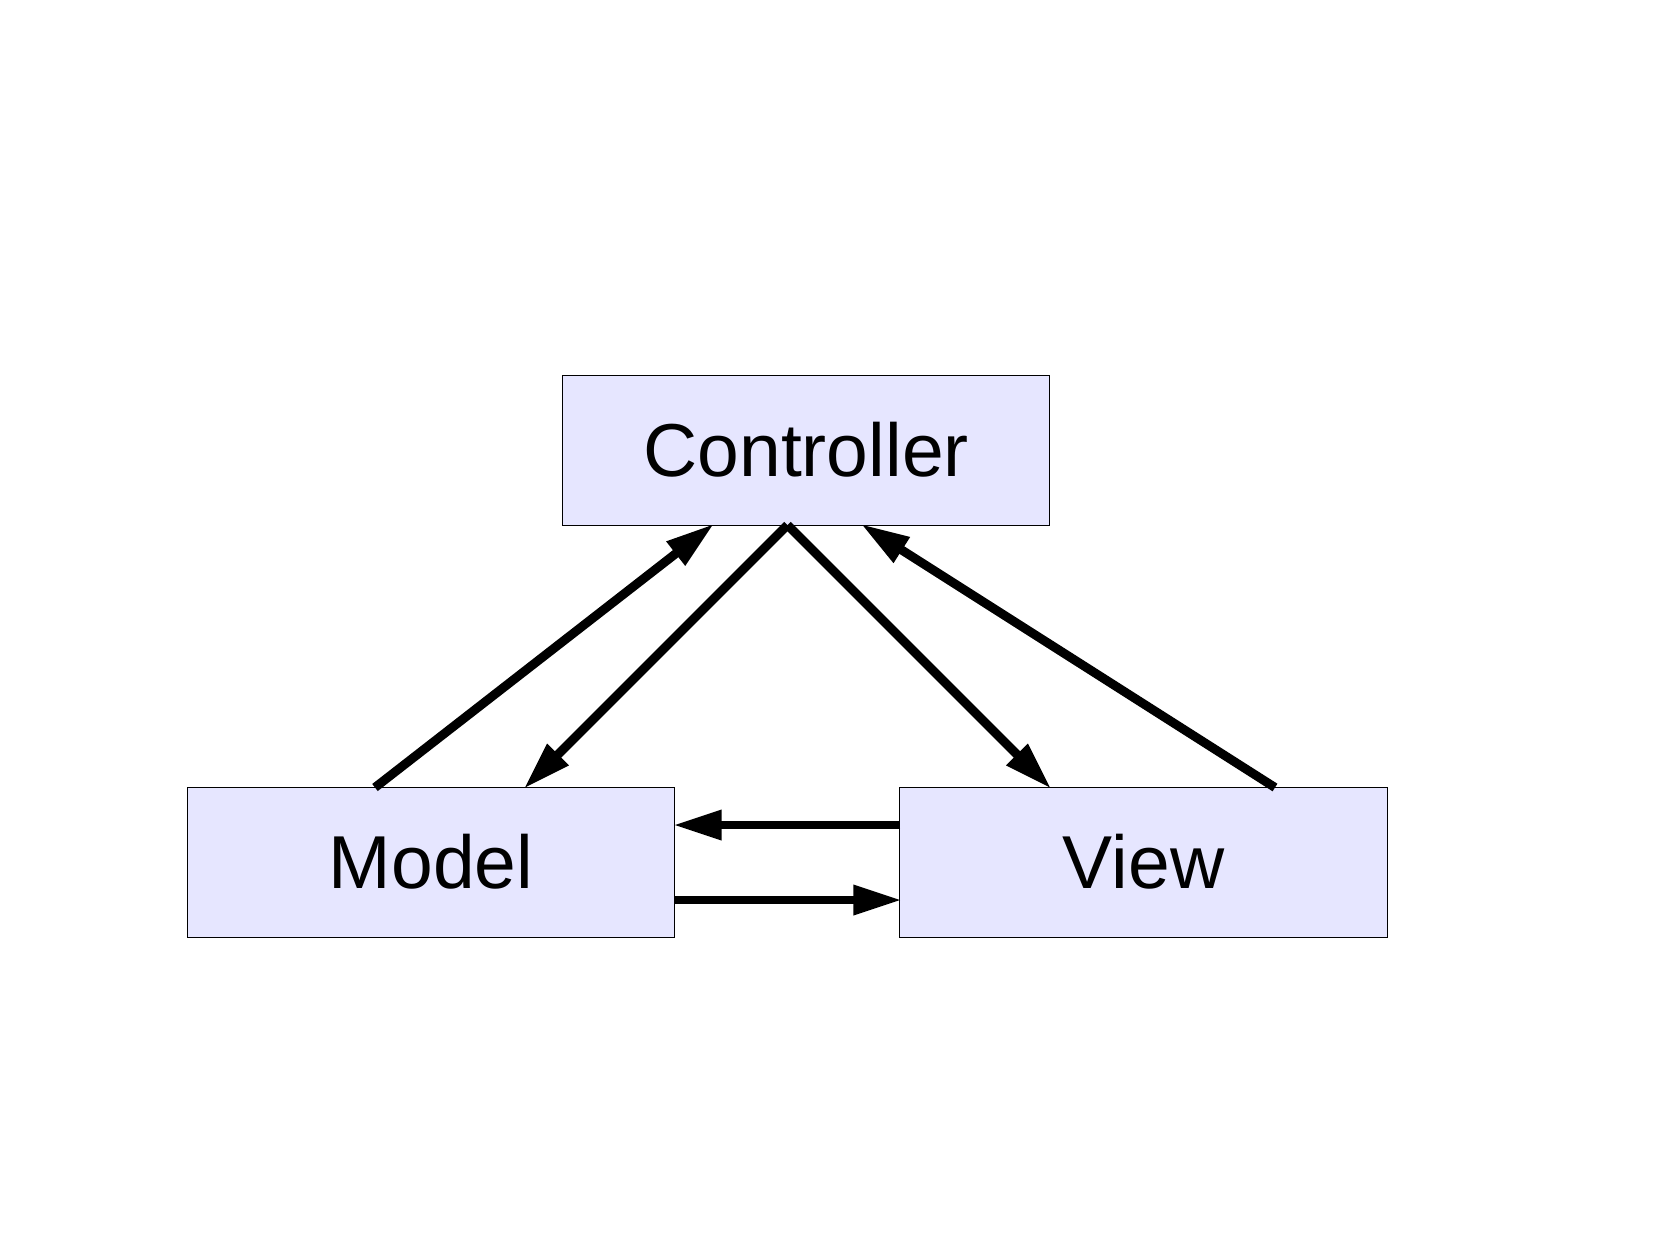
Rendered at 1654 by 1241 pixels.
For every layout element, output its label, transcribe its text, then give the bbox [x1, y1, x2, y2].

text_box View [899, 787, 1388, 938]
text_box Controller [562, 375, 1050, 526]
text_box Model [187, 787, 675, 938]
